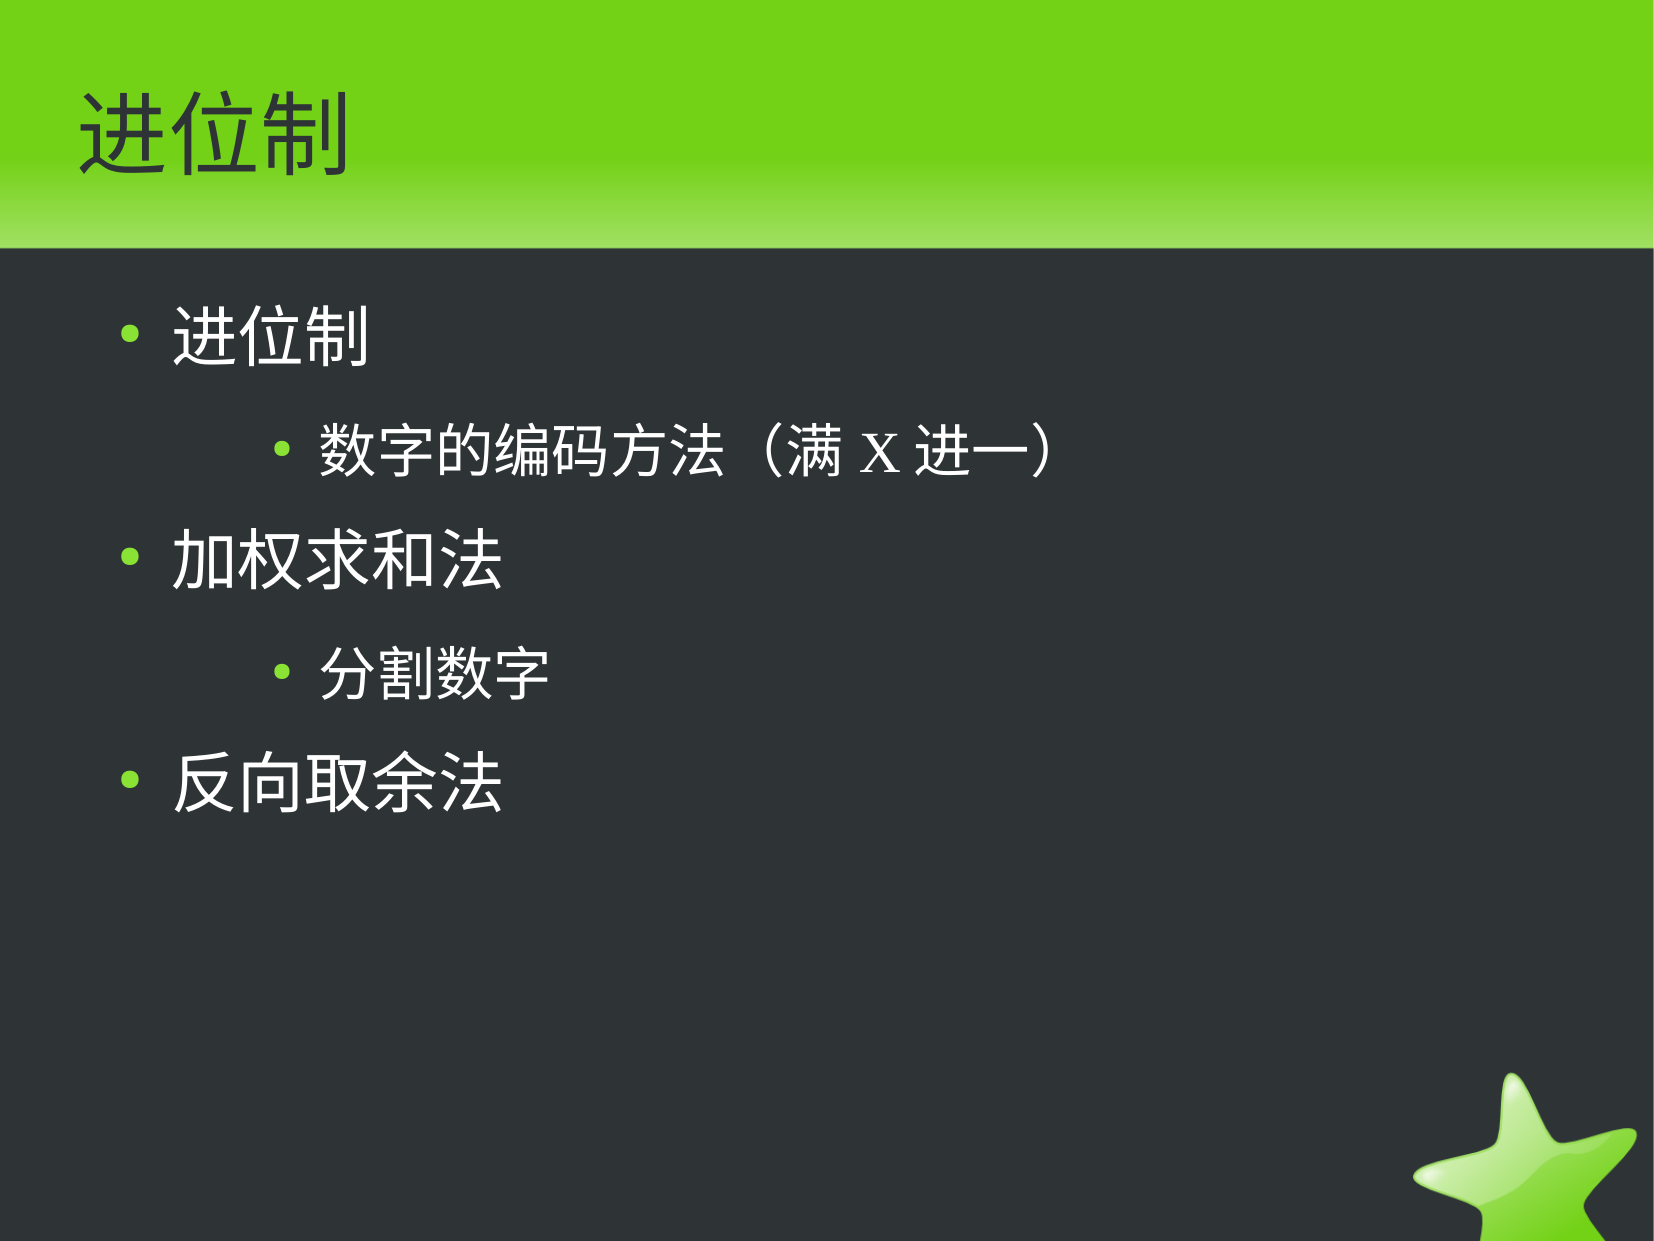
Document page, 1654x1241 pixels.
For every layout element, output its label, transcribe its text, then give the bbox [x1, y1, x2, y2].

title 进位制 [76, 29, 1565, 237]
list 进位制 数字的编码方法（满X进一） 加权求和法 分割数字 反向取余法 [82, 290, 1571, 1109]
picture [0, 0, 1654, 1241]
